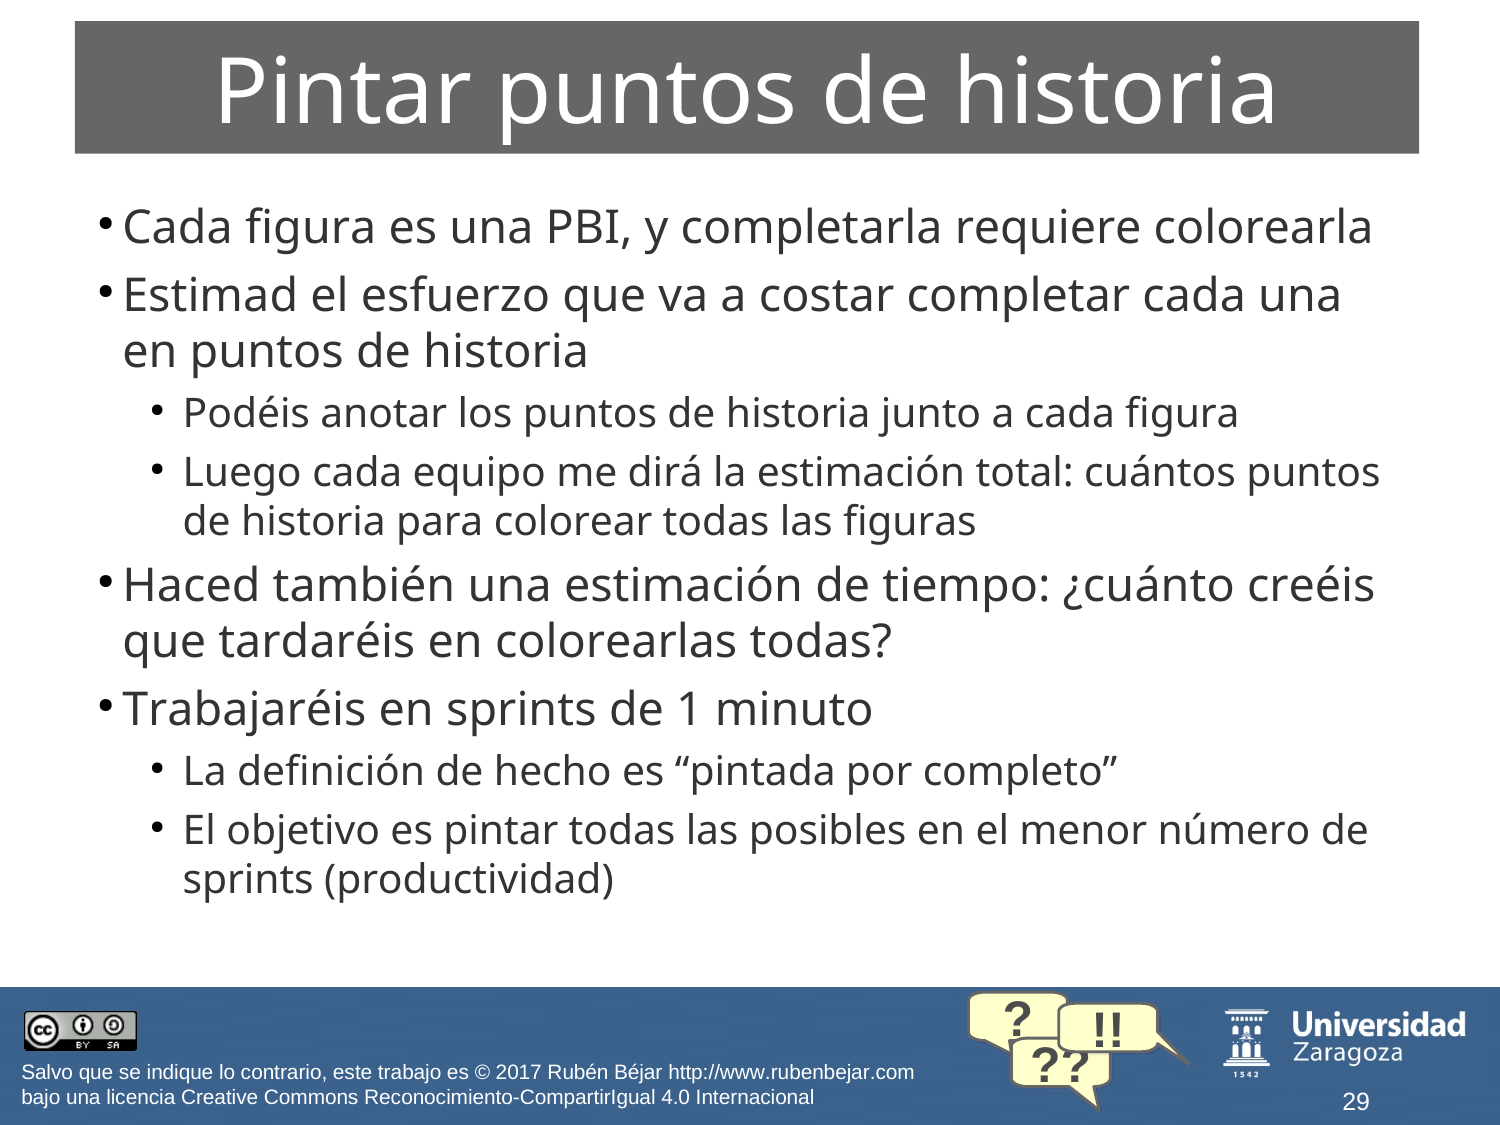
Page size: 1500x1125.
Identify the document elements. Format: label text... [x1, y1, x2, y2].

picture [0, 987, 1500, 1125]
title Pintar puntos de historia [74, 21, 1420, 154]
text_box !! [1058, 1003, 1190, 1065]
text_box ? [968, 992, 1068, 1054]
text_box ?? [1011, 1038, 1111, 1111]
list Cada figura es una PBI, y completarla requiere colorearla Estimad el esfuerzo que va a costar completar cada una en puntos de historia Podéis anotar los puntos de historia junto a cada figura Luego cada equipo me dirá la estimación total: cuántos puntos de historia para colorear todas las figuras Haced también una estimación de tiempo: ¿cuánto creéis que tardaréis en colorearlas todas? Trabajaréis en sprints de 1 minuto La definición de hecho es “pintada por completo” El objetivo es pintar todas las posibles en el menor número de sprints (productividad) [82, 188, 1406, 957]
